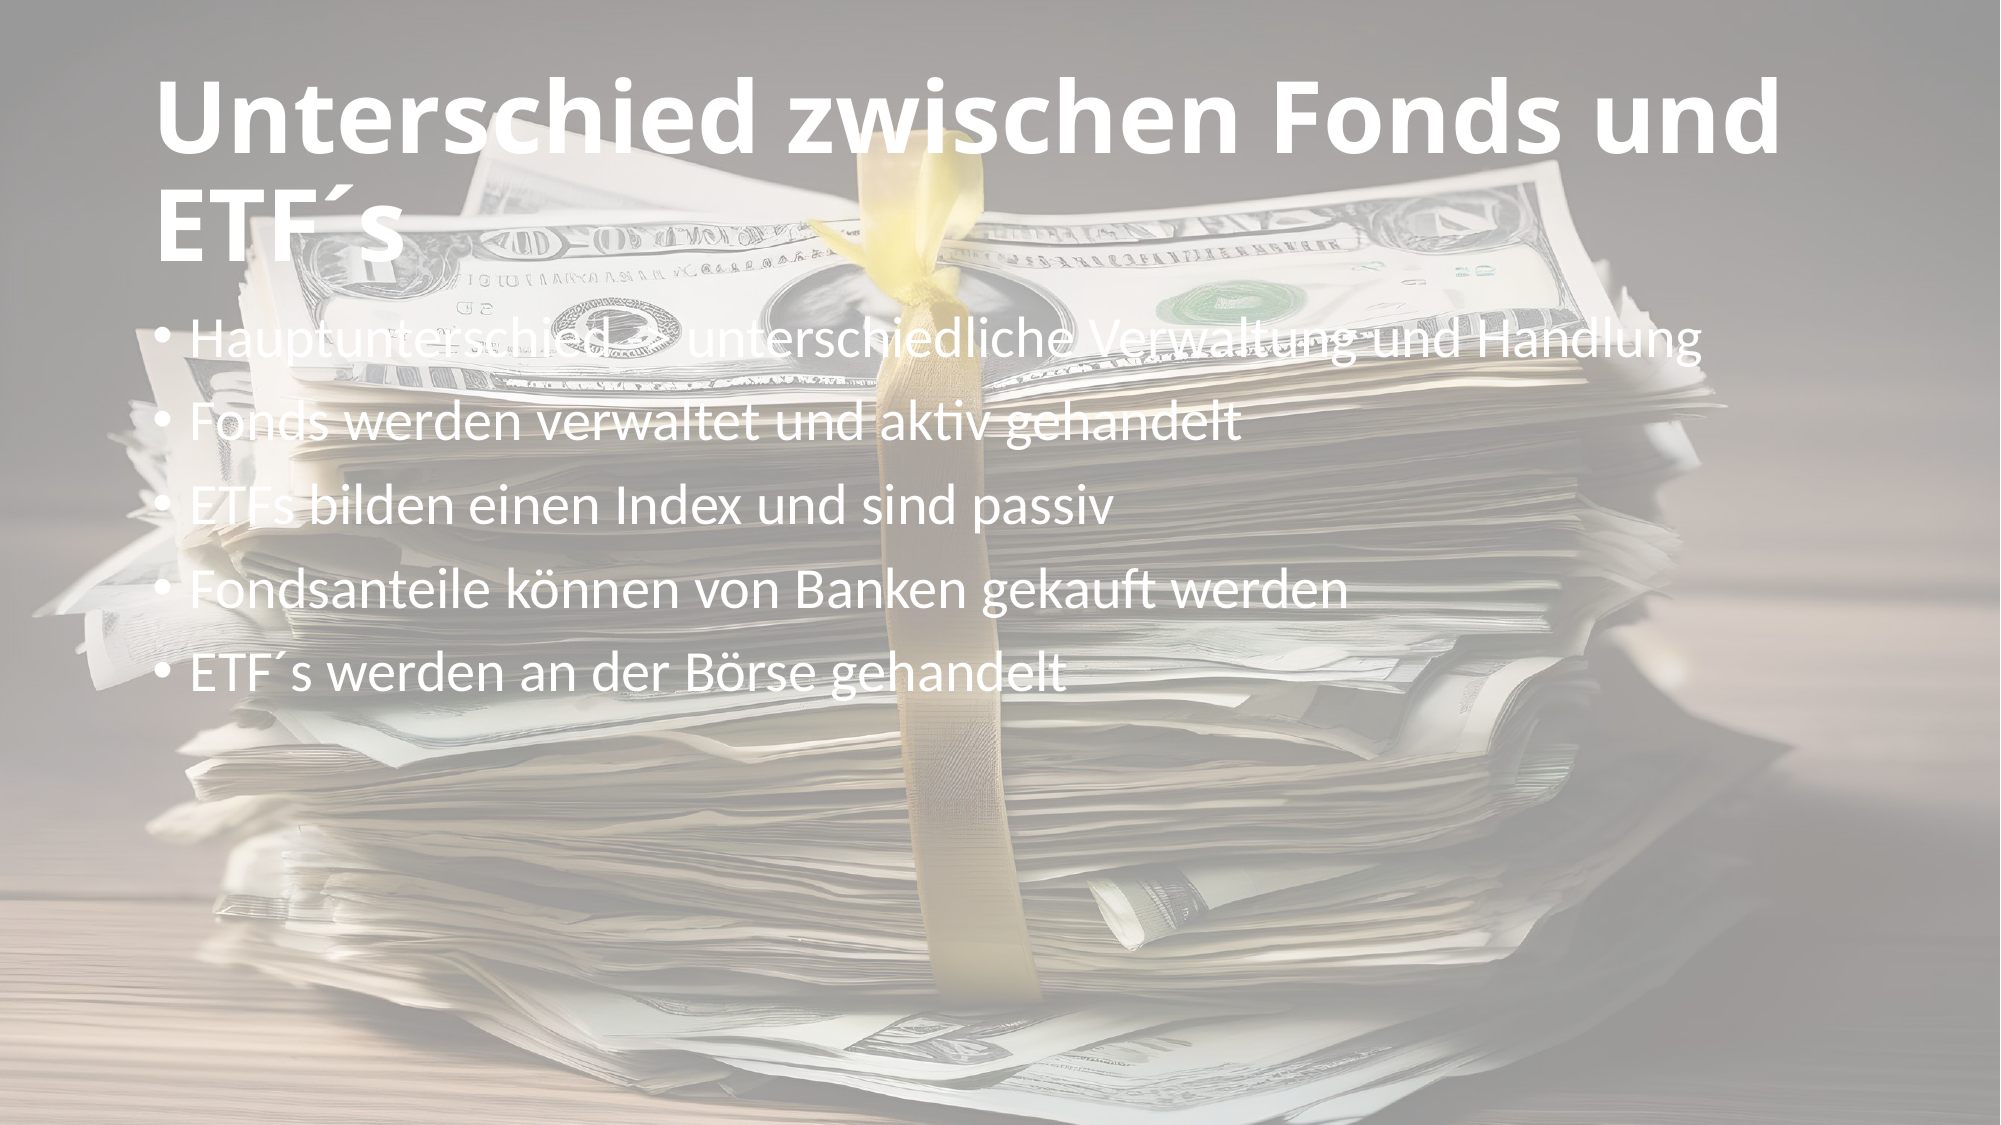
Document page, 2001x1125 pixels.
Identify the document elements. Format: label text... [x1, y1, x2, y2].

list Hauptunterschied -> unterschiedliche Verwaltung und Handlung Fonds werden verwaltet und aktiv gehandelt ETFs bilden einen Index und sind passiv Fondsanteile können von Banken gekauft werden ETF´s werden an der Börse gehandelt [137, 299, 1863, 1014]
title Unterschied zwischen Fonds und ETF´s [137, 59, 1863, 278]
picture [0, 0, 2000, 1125]
